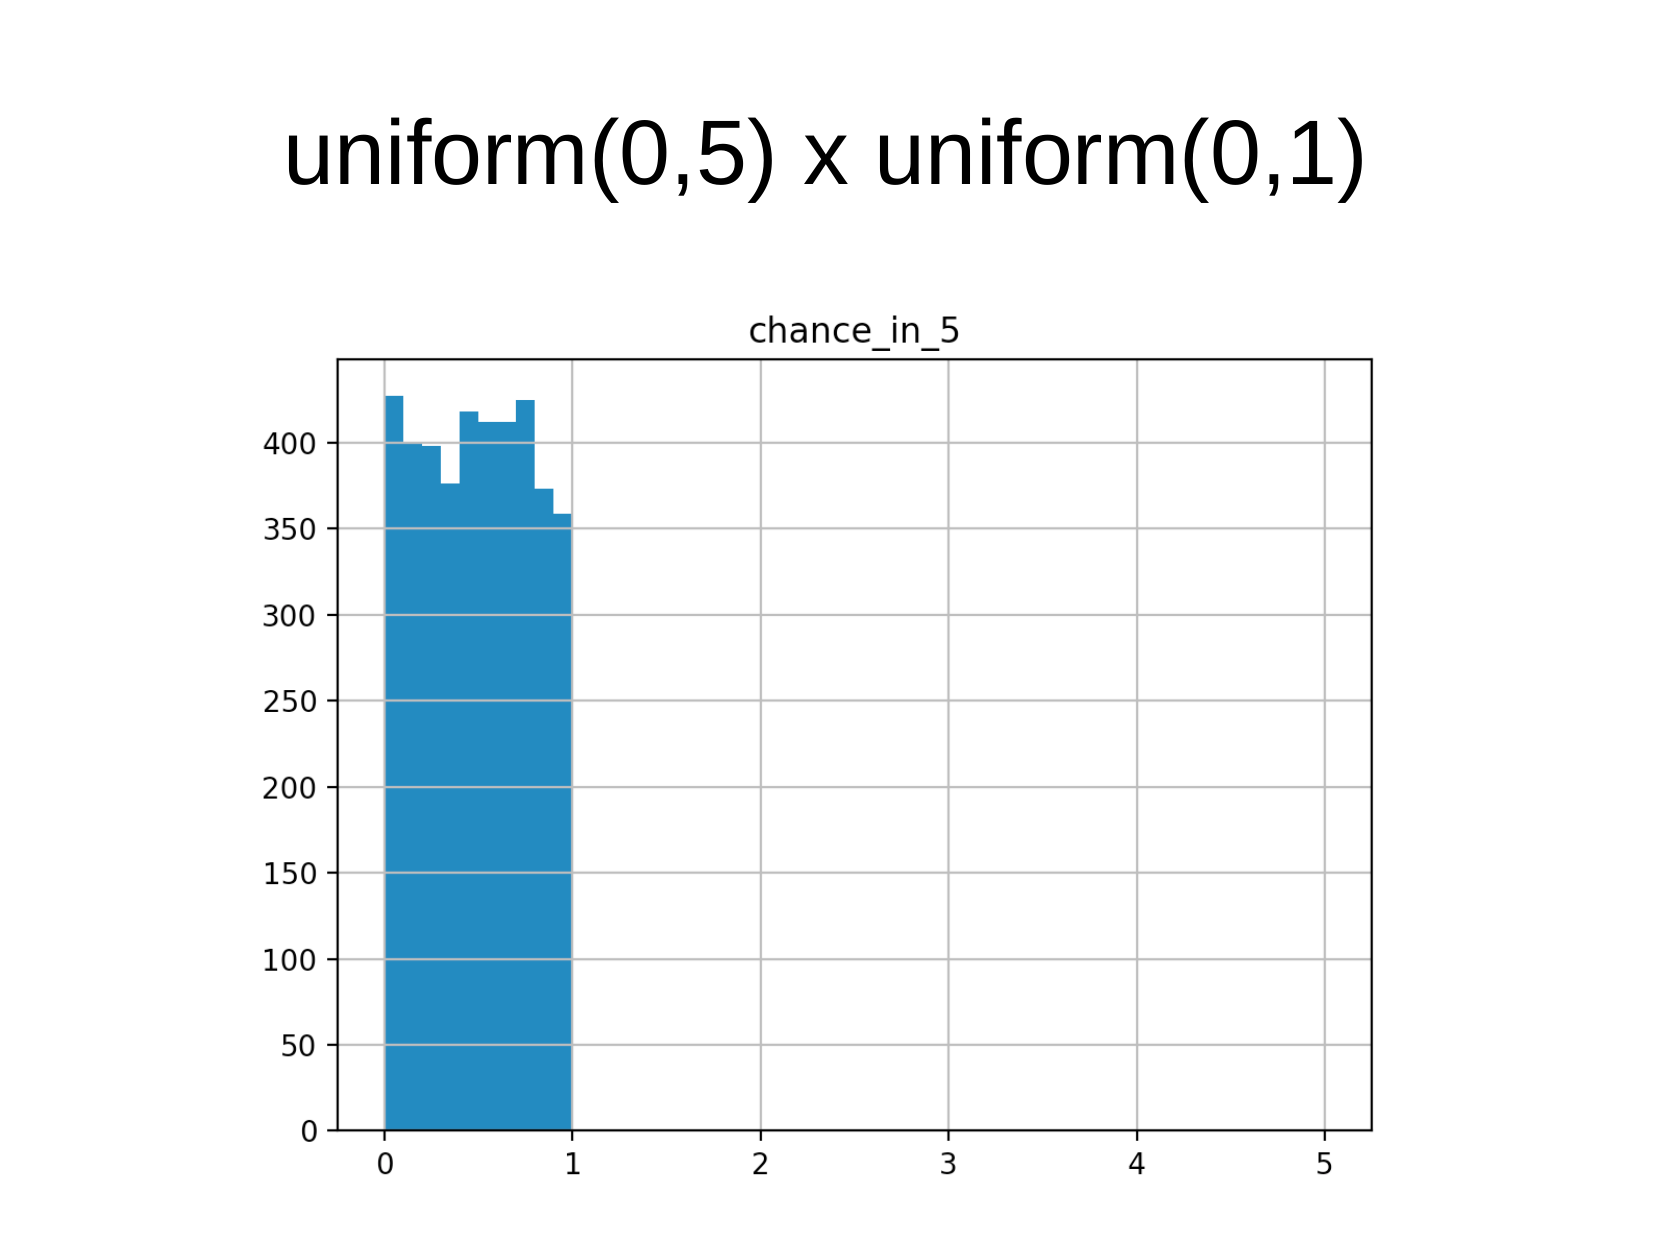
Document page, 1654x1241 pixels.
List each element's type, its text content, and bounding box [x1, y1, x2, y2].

picture [248, 279, 1403, 1193]
title uniform(0,5) x uniform(0,1) [82, 49, 1571, 257]
